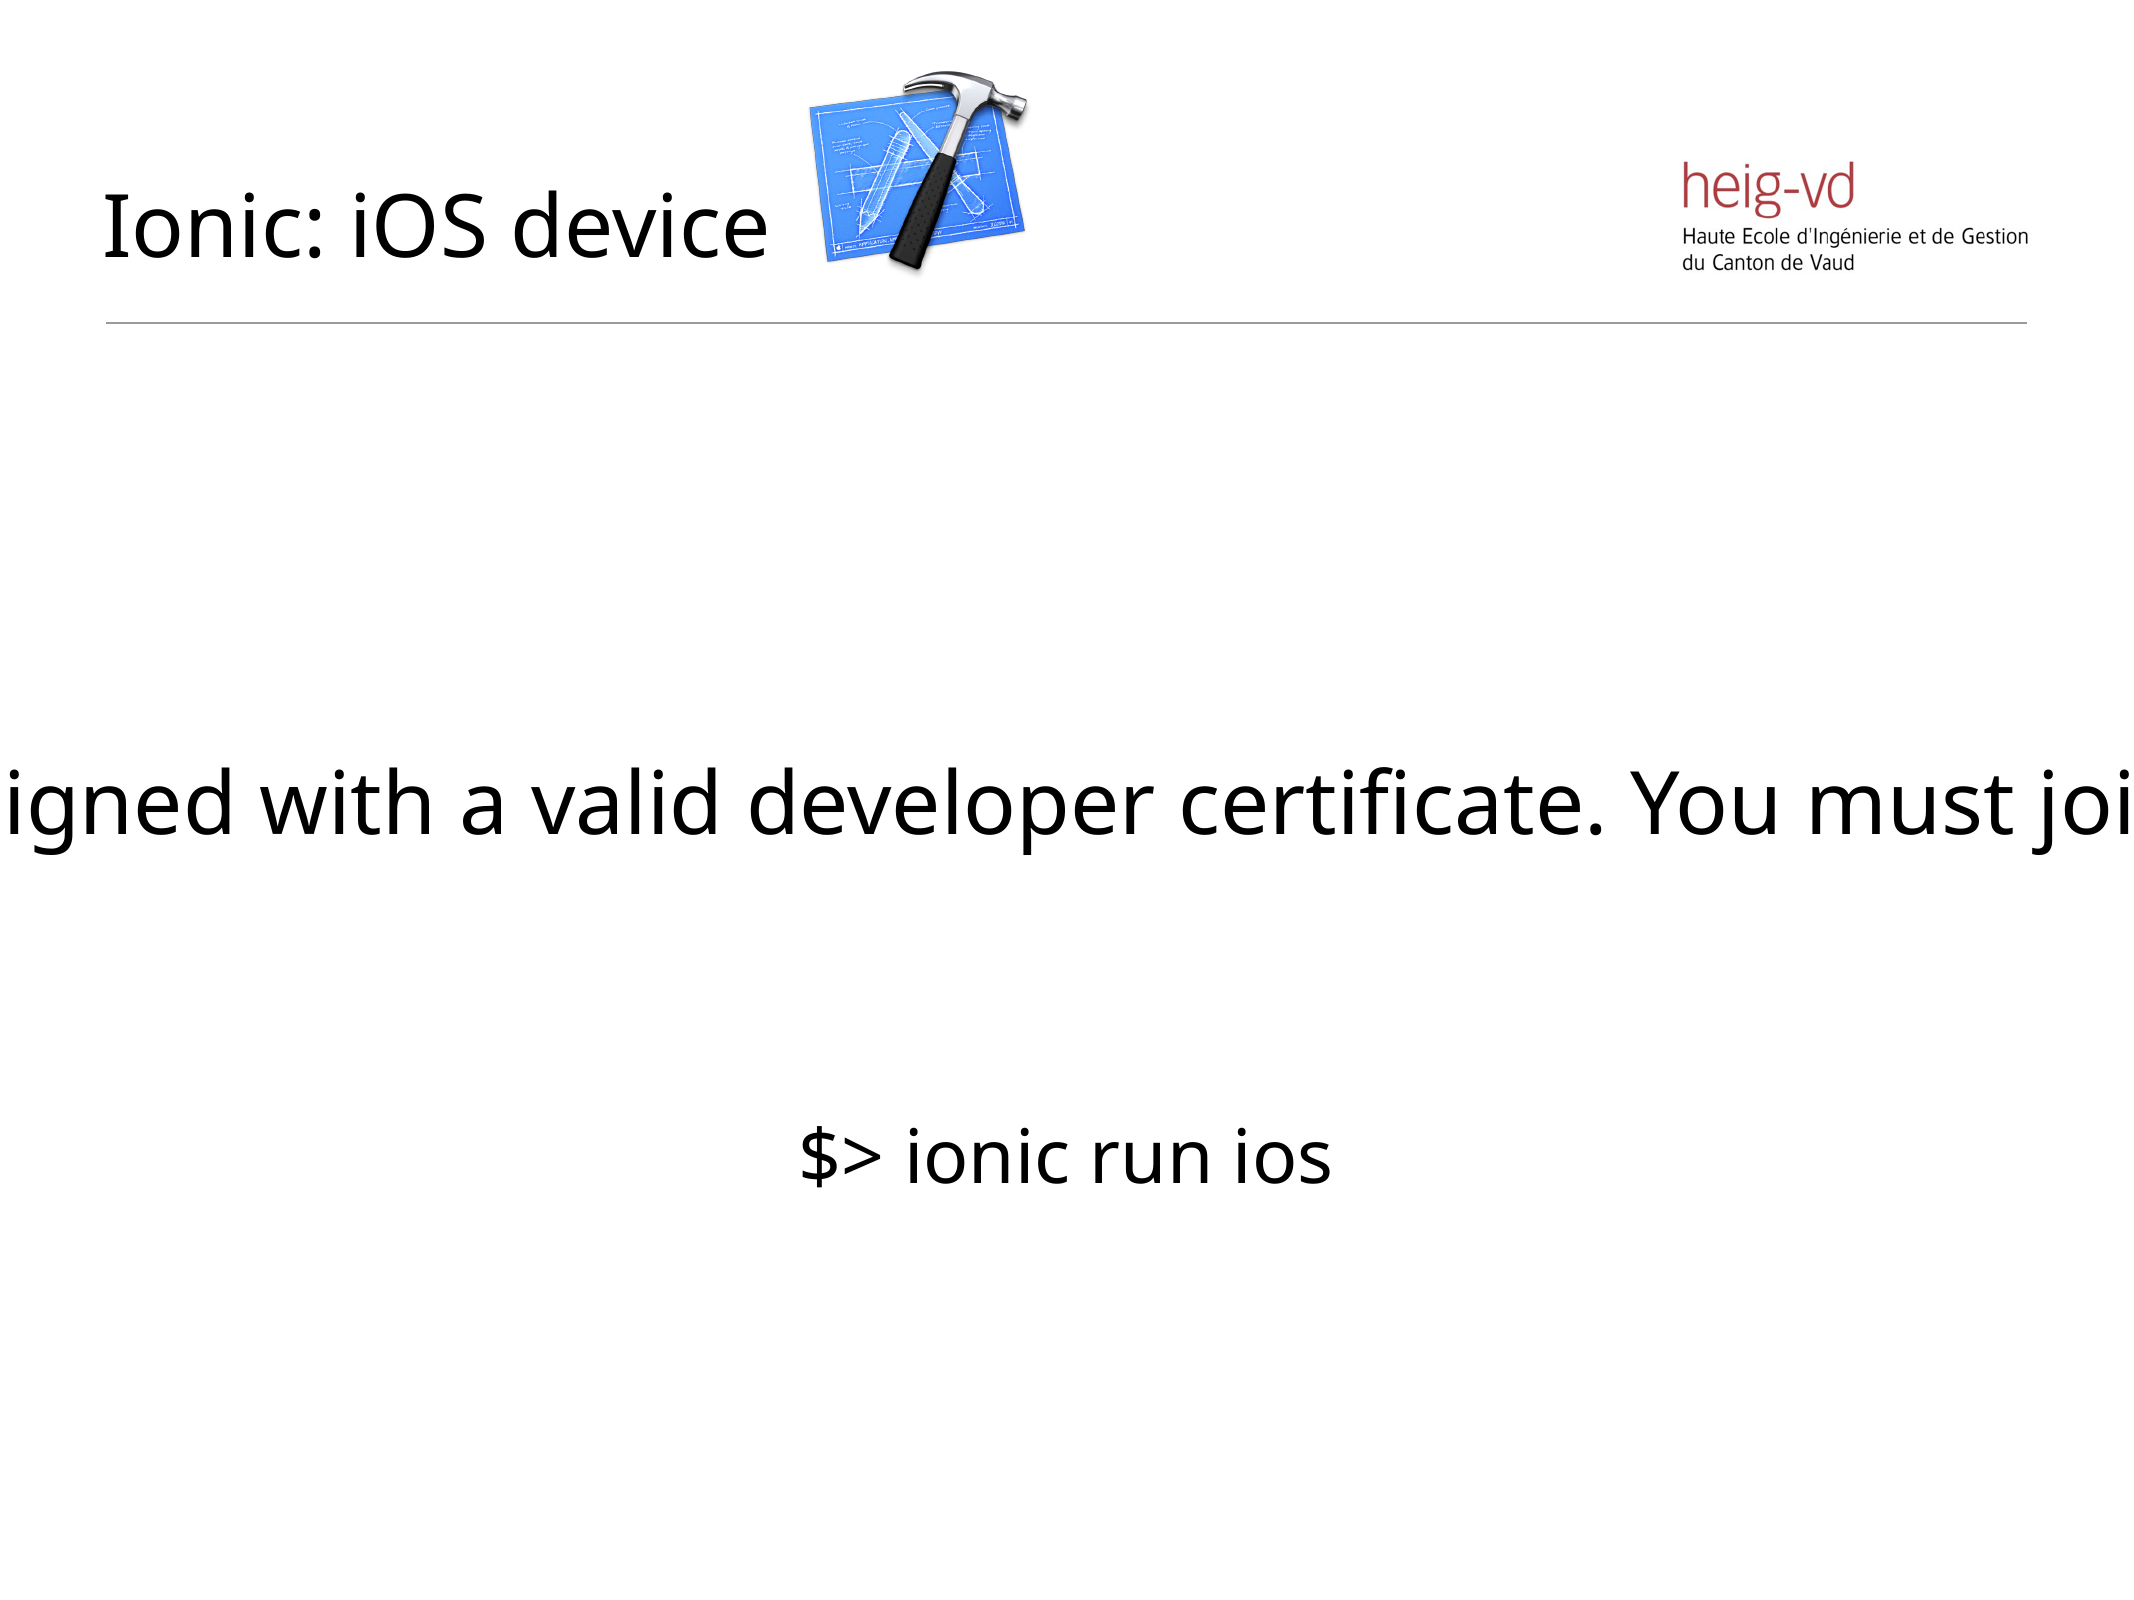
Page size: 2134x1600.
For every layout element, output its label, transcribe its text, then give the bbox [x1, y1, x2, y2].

text_box To run an app on an iOS device, it must be signed with a valid developer certificate. You must join the iOS Developer Program for $99/year. [0, 739, 2134, 861]
title Ionic: iOS device [1032, 54, 2040, 284]
title Ionic: iOS device [93, 54, 802, 284]
text_box $> ionic run ios [790, 1099, 1343, 1207]
picture [802, 54, 1032, 284]
